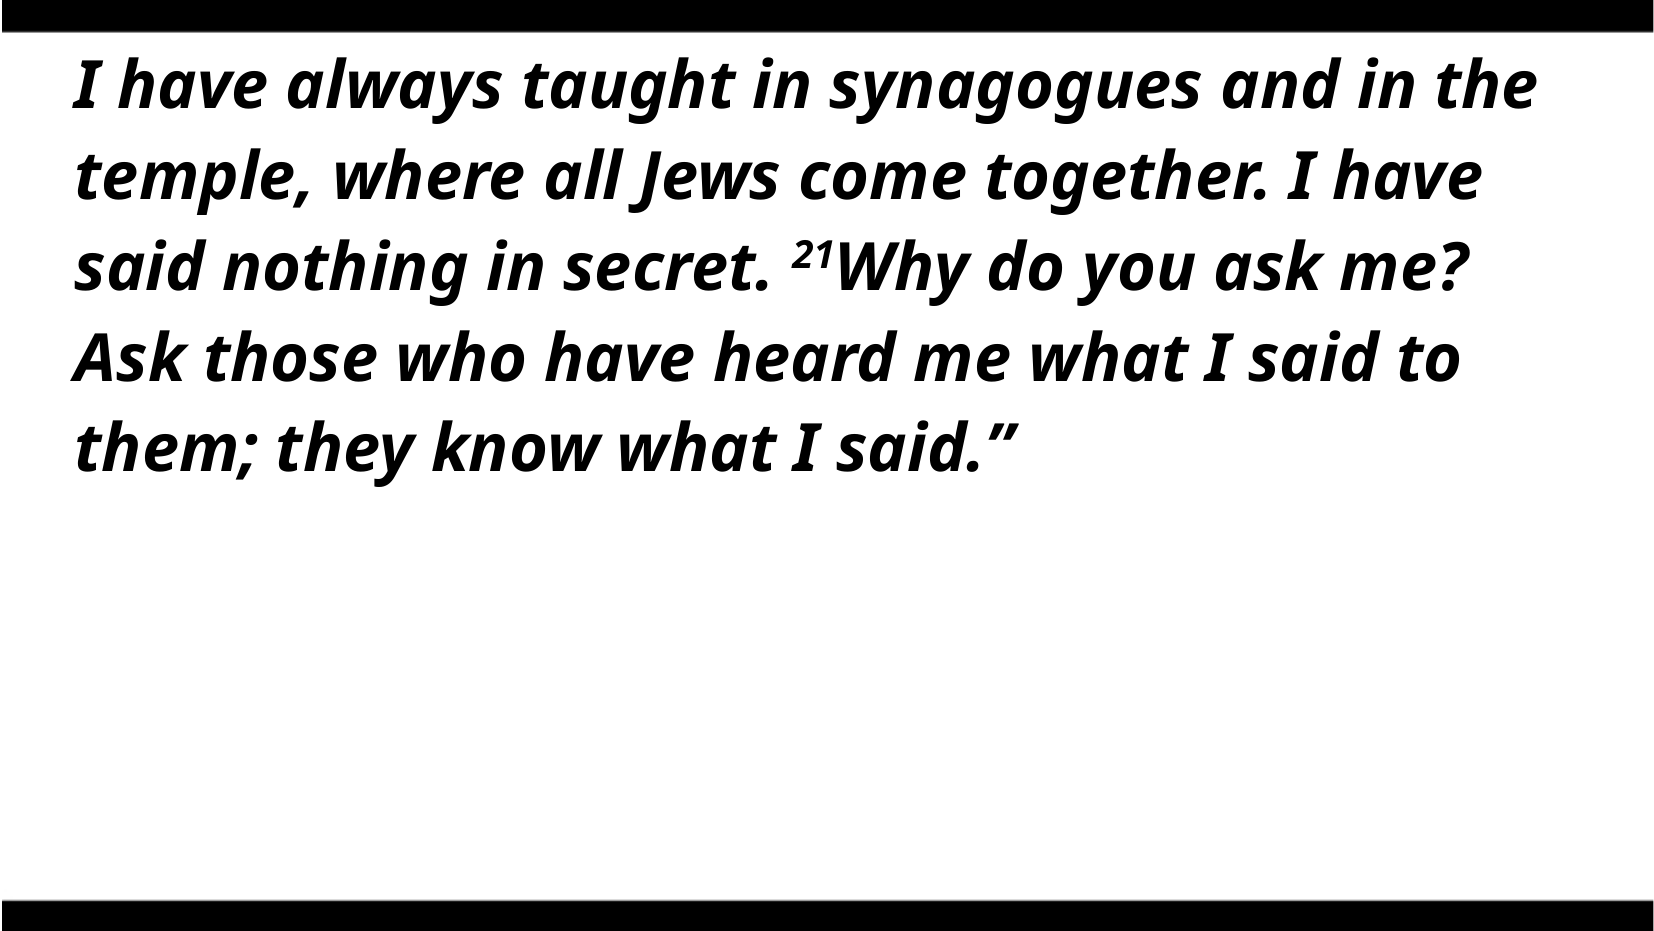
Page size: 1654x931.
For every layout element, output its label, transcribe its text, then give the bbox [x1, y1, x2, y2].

picture [2, 0, 1654, 931]
text_box I have always taught in synagogues and in the temple, where all Jews come together. I have said nothing in secret. 21Why do you ask me? Ask those who have heard me what I said to them; they know what I said.” [60, 30, 1561, 489]
